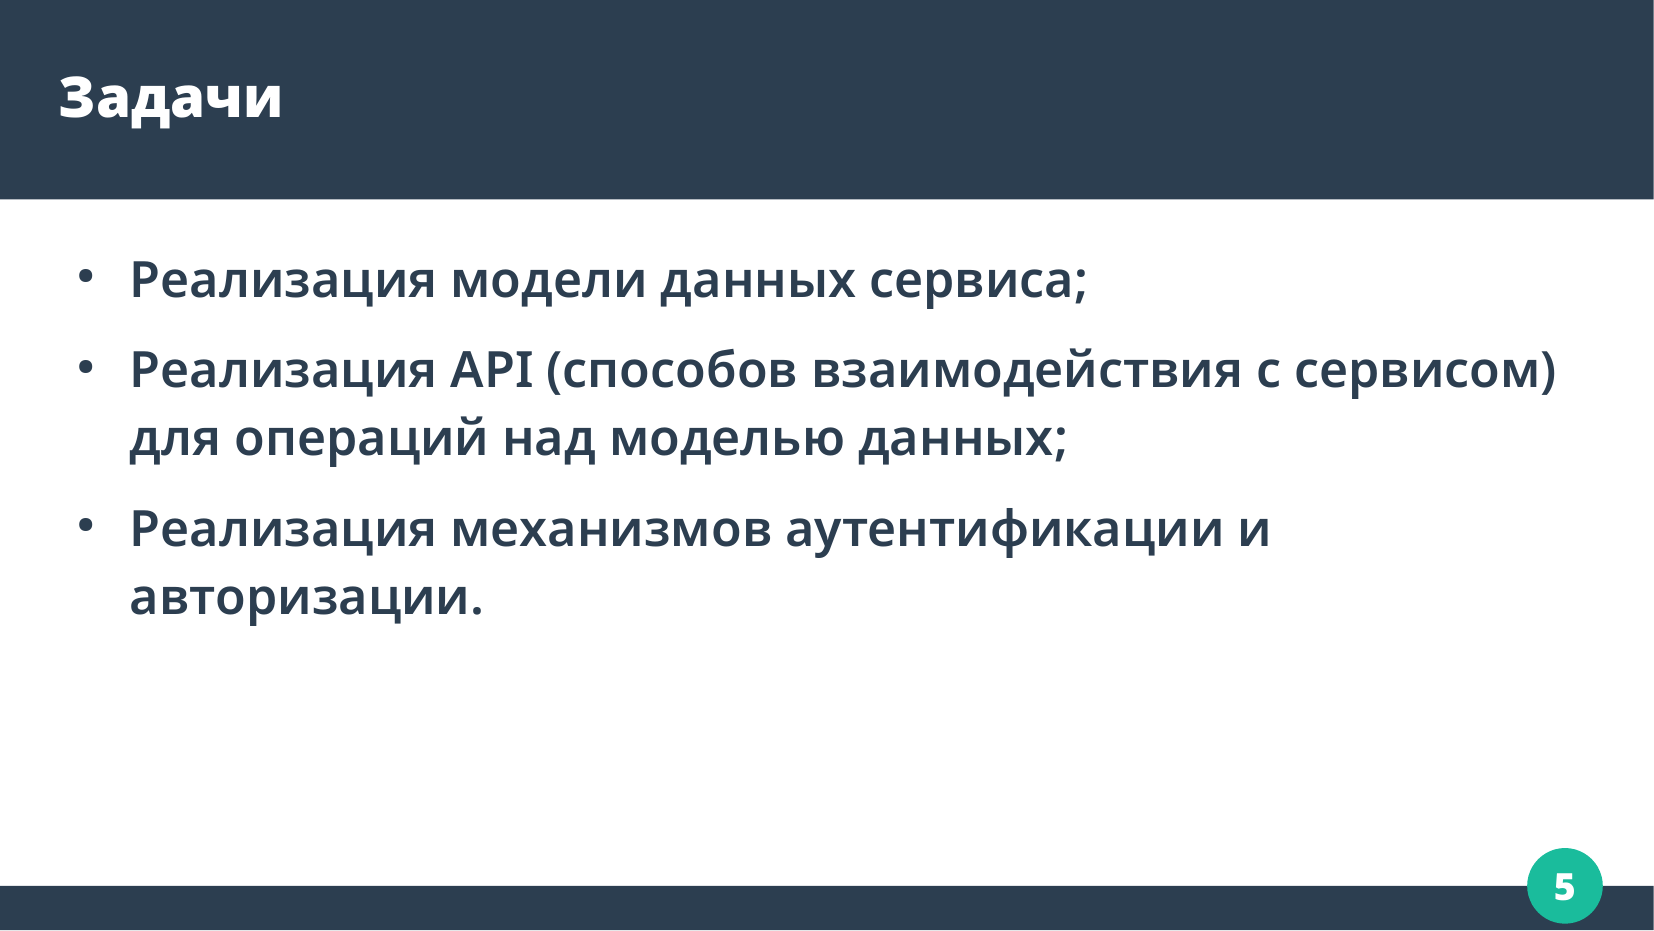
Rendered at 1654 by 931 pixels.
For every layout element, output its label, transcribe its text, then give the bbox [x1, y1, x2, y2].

list Реализация модели данных сервиса; Реализация API (способов взаимодействия с сервисом) для операций над моделью данных; Реализация механизмов аутентификации и авторизации. [59, 243, 1595, 864]
title Задачи [59, 37, 1595, 155]
